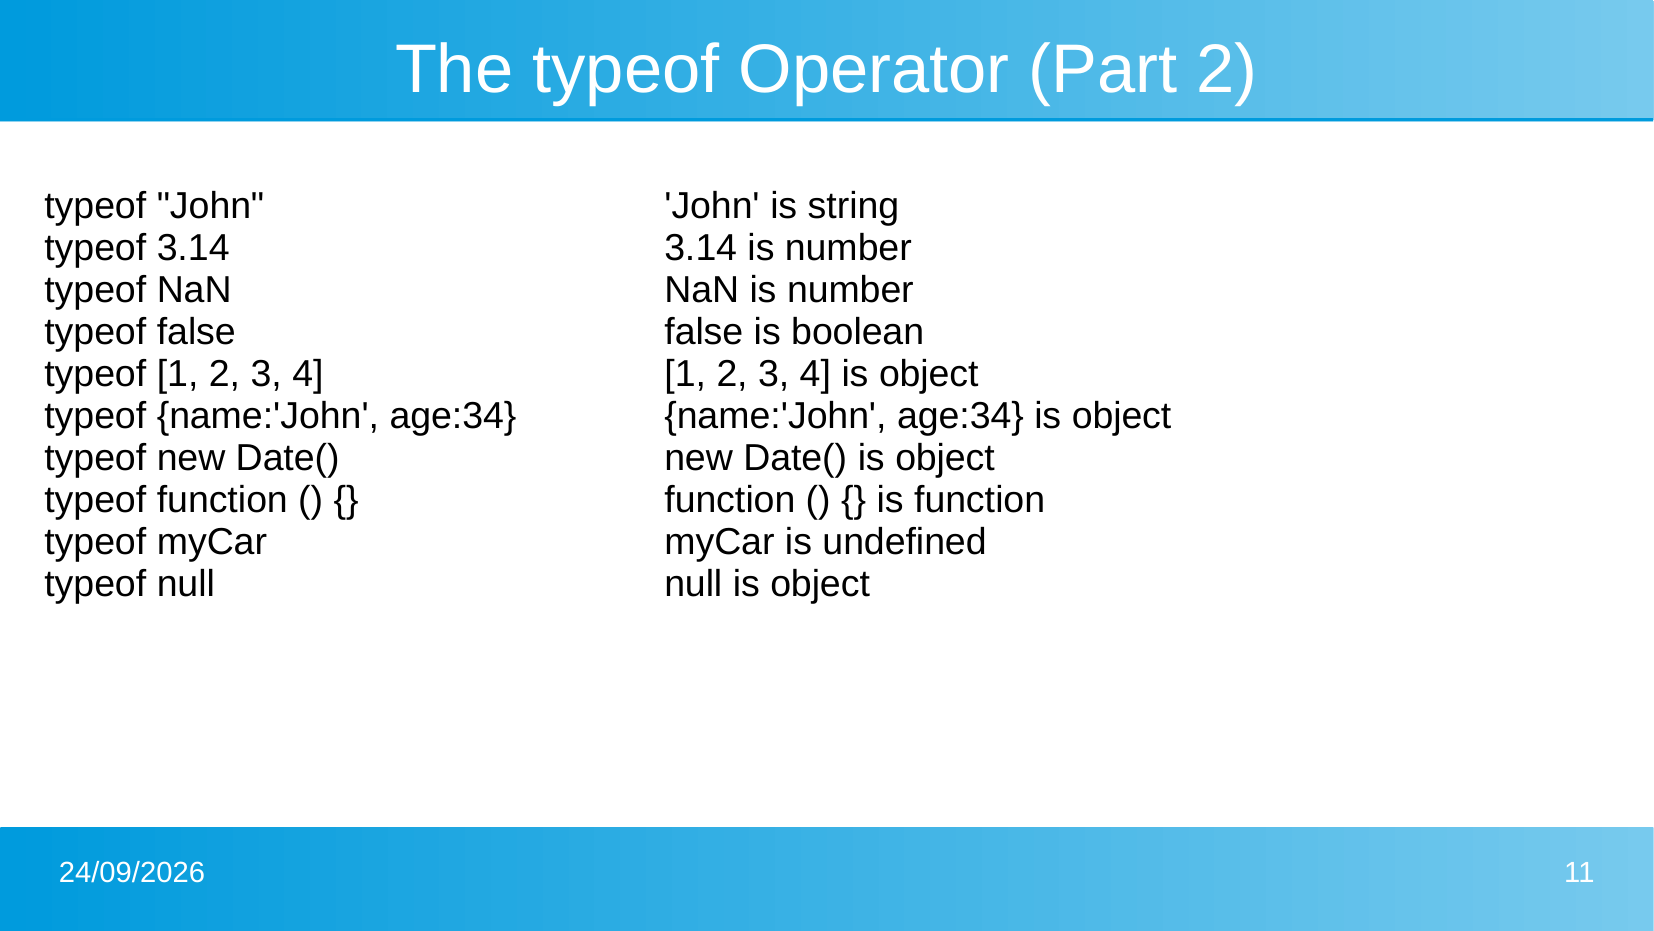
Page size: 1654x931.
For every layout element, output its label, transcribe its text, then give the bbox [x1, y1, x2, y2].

text_box 'John' is string 3.14 is number NaN is number false is boolean [1, 2, 3, 4] is object {name:'John', age:34} is object new Date() is object function () {} is function myCar is undefined null is object [649, 177, 1270, 612]
title The typeof Operator (Part 2) [59, 29, 1595, 108]
text_box typeof "John" typeof 3.14 typeof NaN typeof false typeof [1, 2, 3, 4] typeof {name:'John', age:34} typeof new Date() typeof function () {} typeof myCar typeof null [29, 177, 649, 612]
